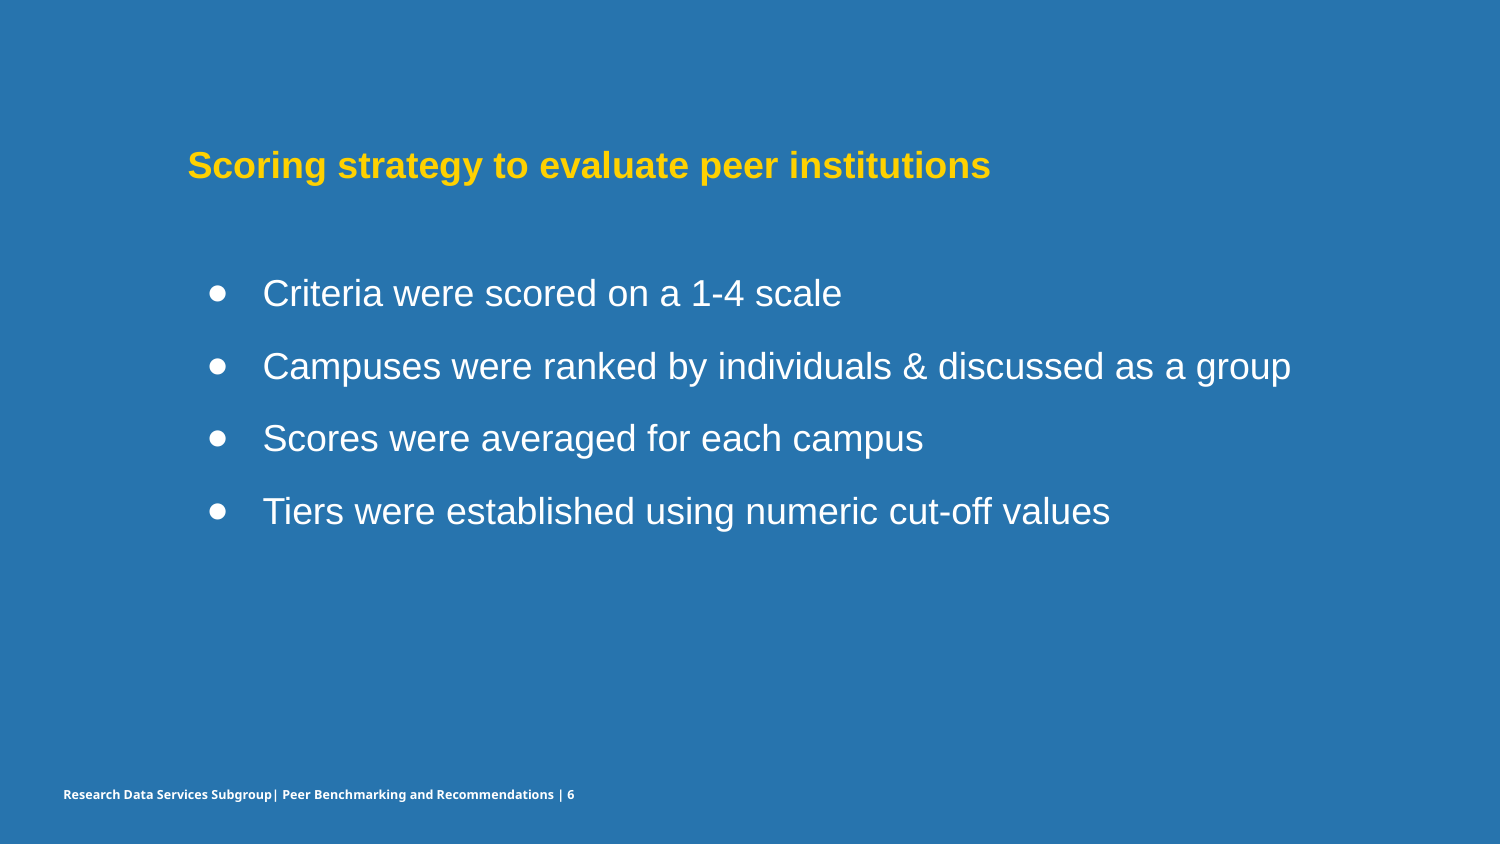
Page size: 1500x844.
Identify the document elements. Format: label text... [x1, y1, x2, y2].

list Criteria were scored on a 1-4 scale Campuses were ranked by individuals & discussed as a group Scores were averaged for each campus Tiers were established using numeric cut-off values [187, 262, 1313, 684]
title Scoring strategy to evaluate peer institutions [187, 89, 1313, 187]
